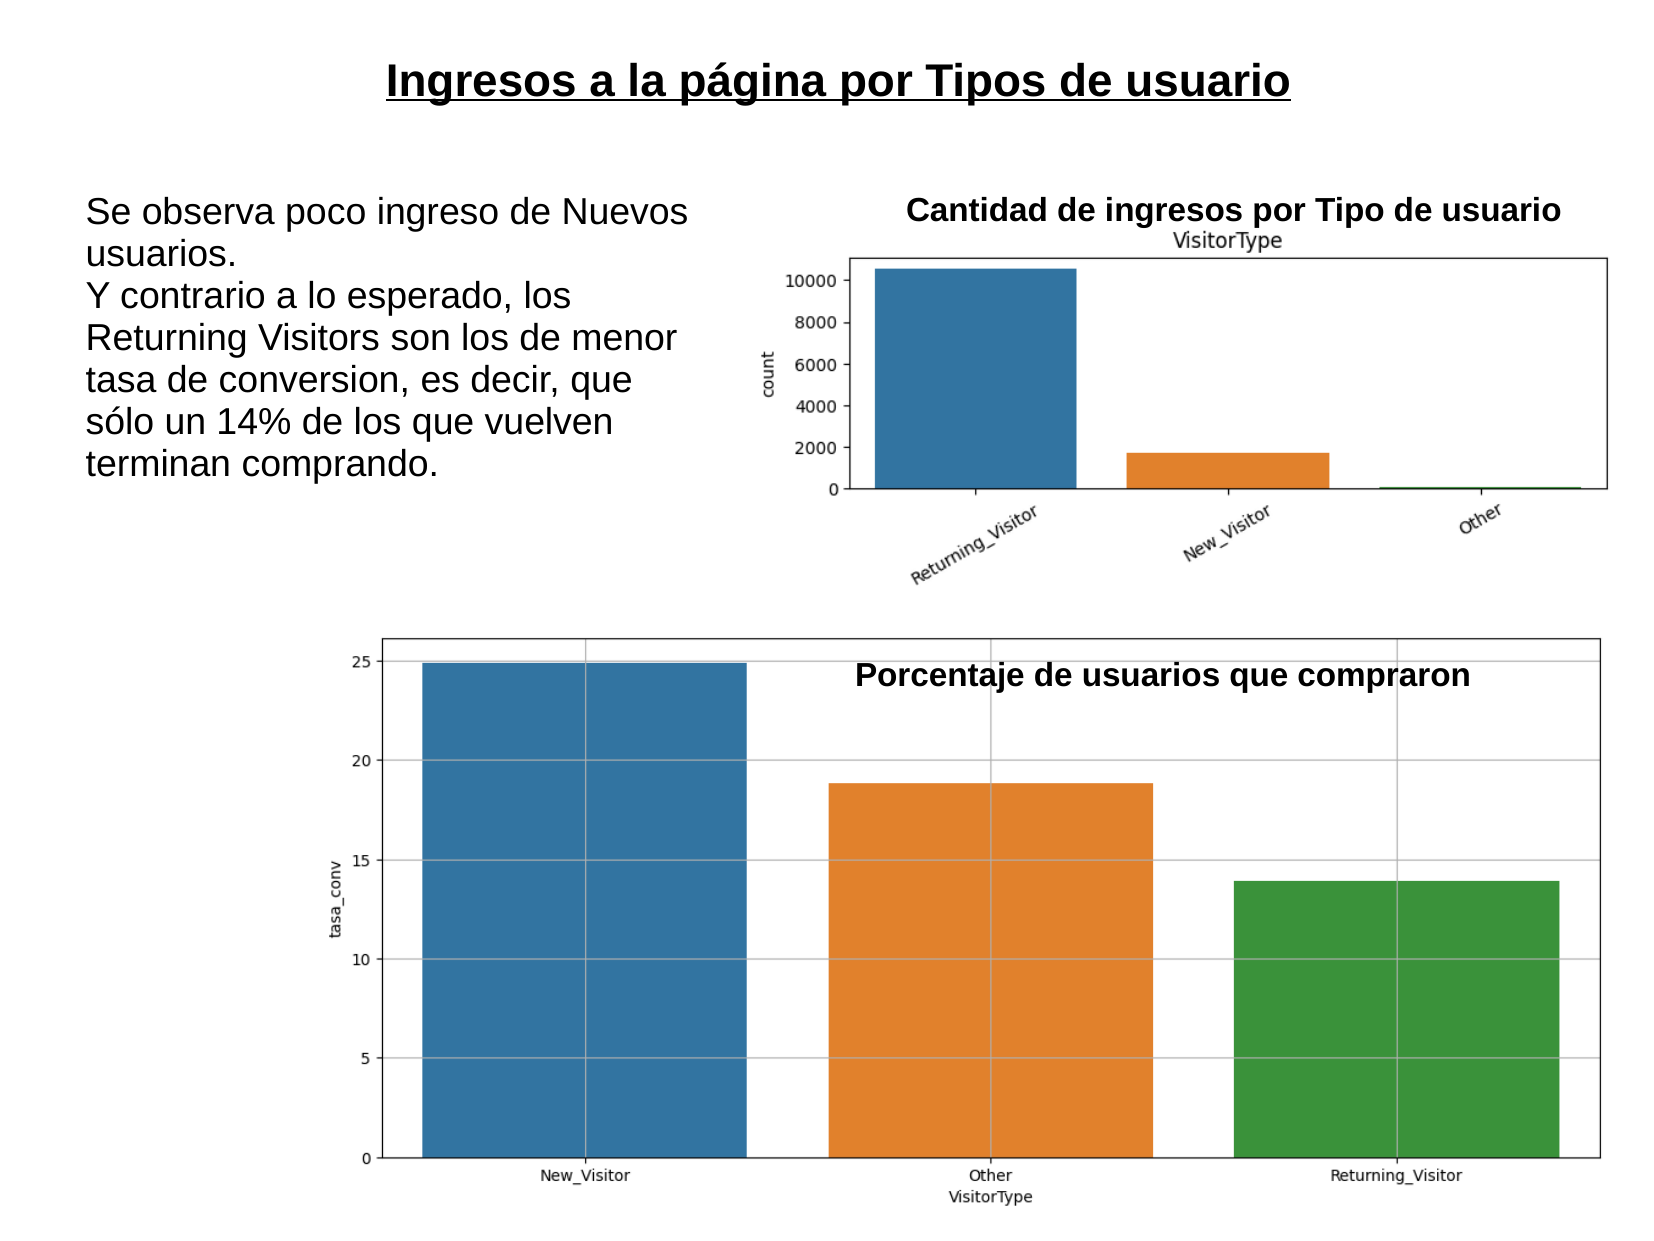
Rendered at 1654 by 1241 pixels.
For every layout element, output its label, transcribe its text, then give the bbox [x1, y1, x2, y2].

text_box Porcentaje de usuarios que compraron [767, 648, 1560, 701]
picture [318, 627, 1610, 1217]
picture [748, 188, 1619, 591]
text_box Ingresos a la página por Tipos de usuario [59, 47, 1619, 114]
text_box Se observa poco ingreso de Nuevos usuarios. Y contrario a lo esperado, los Returning Visitors son los de menor tasa de conversion, es decir, que sólo un 14% de los que vuelven terminan comprando. [70, 183, 721, 534]
text_box Cantidad de ingresos por Tipo de usuario [838, 184, 1630, 237]
